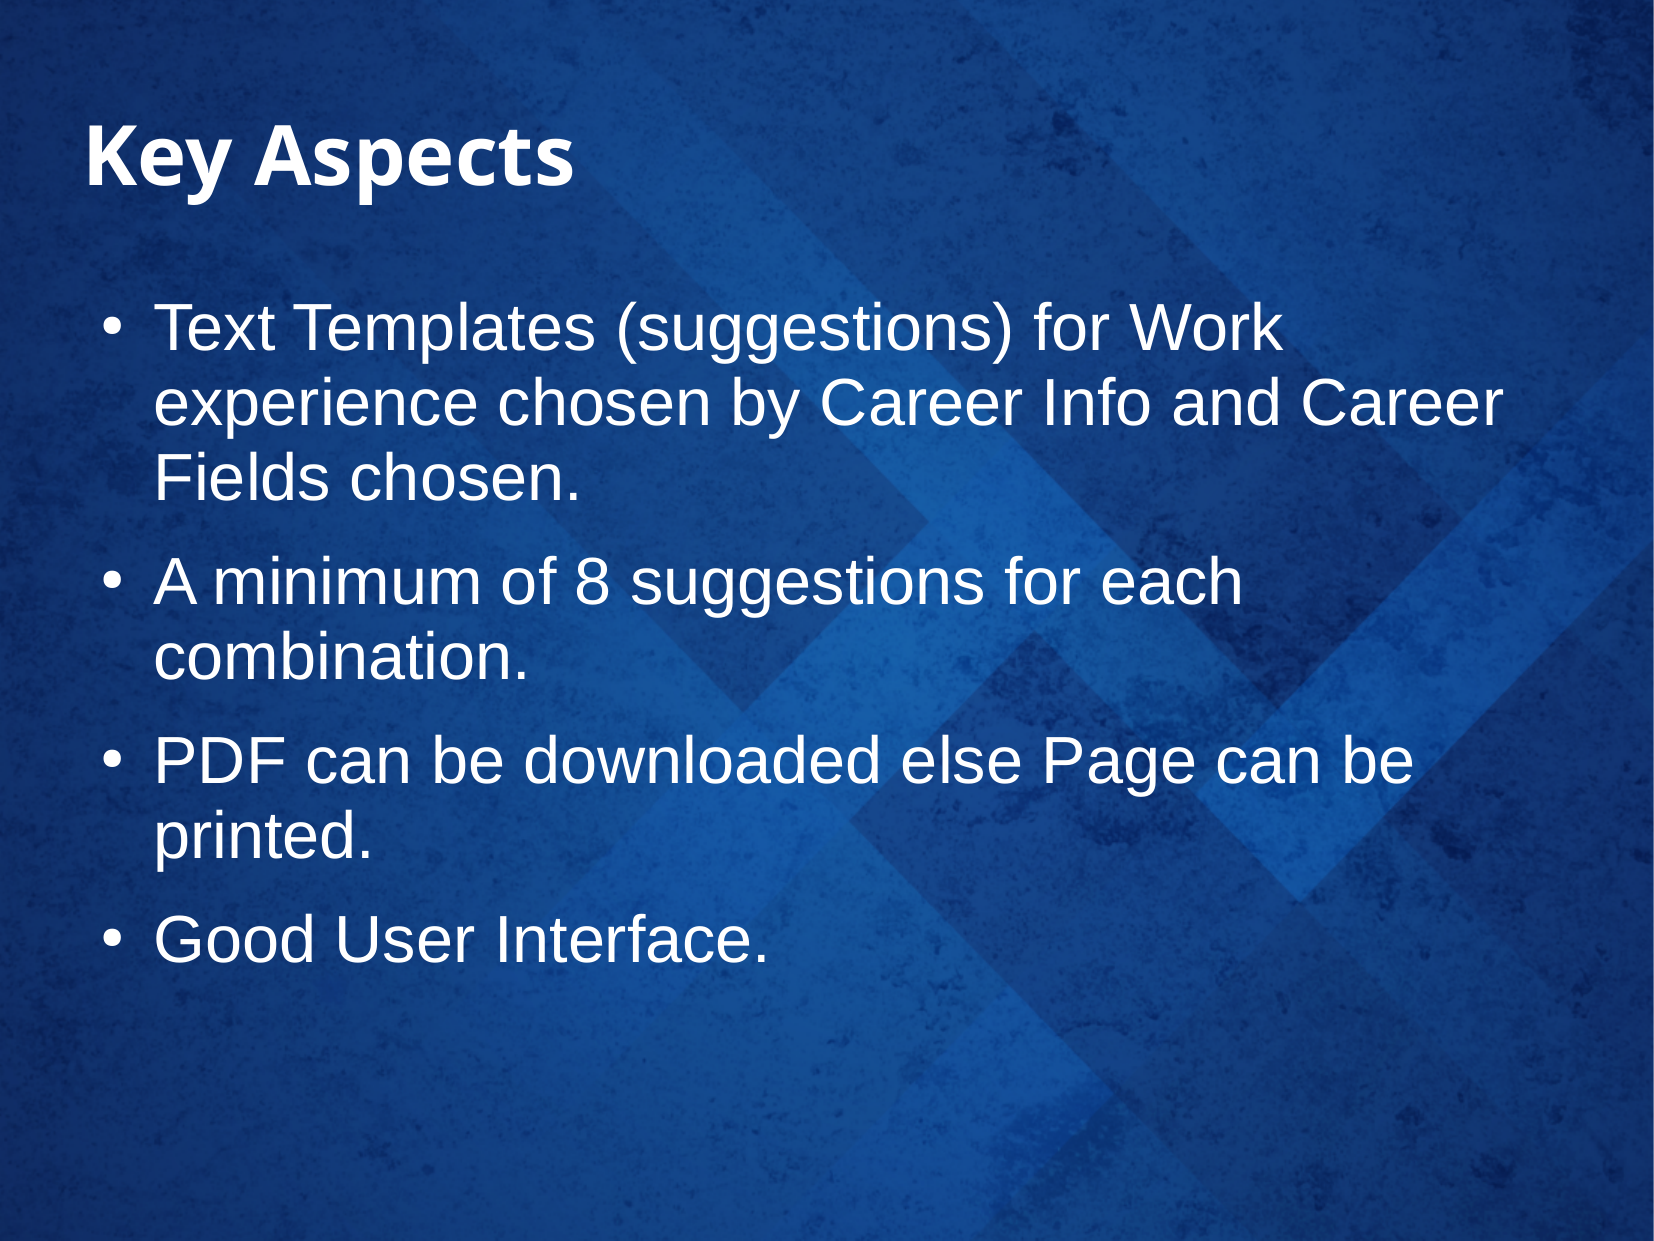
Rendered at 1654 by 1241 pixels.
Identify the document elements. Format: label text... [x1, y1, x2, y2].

picture [0, 0, 1654, 1241]
list Text Templates (suggestions) for Work experience chosen by Career Info and Career Fields chosen. A minimum of 8 suggestions for each combination. PDF can be downloaded else Page can be printed. Good User Interface. [82, 290, 1538, 1010]
title Key Aspects [82, 49, 1571, 257]
